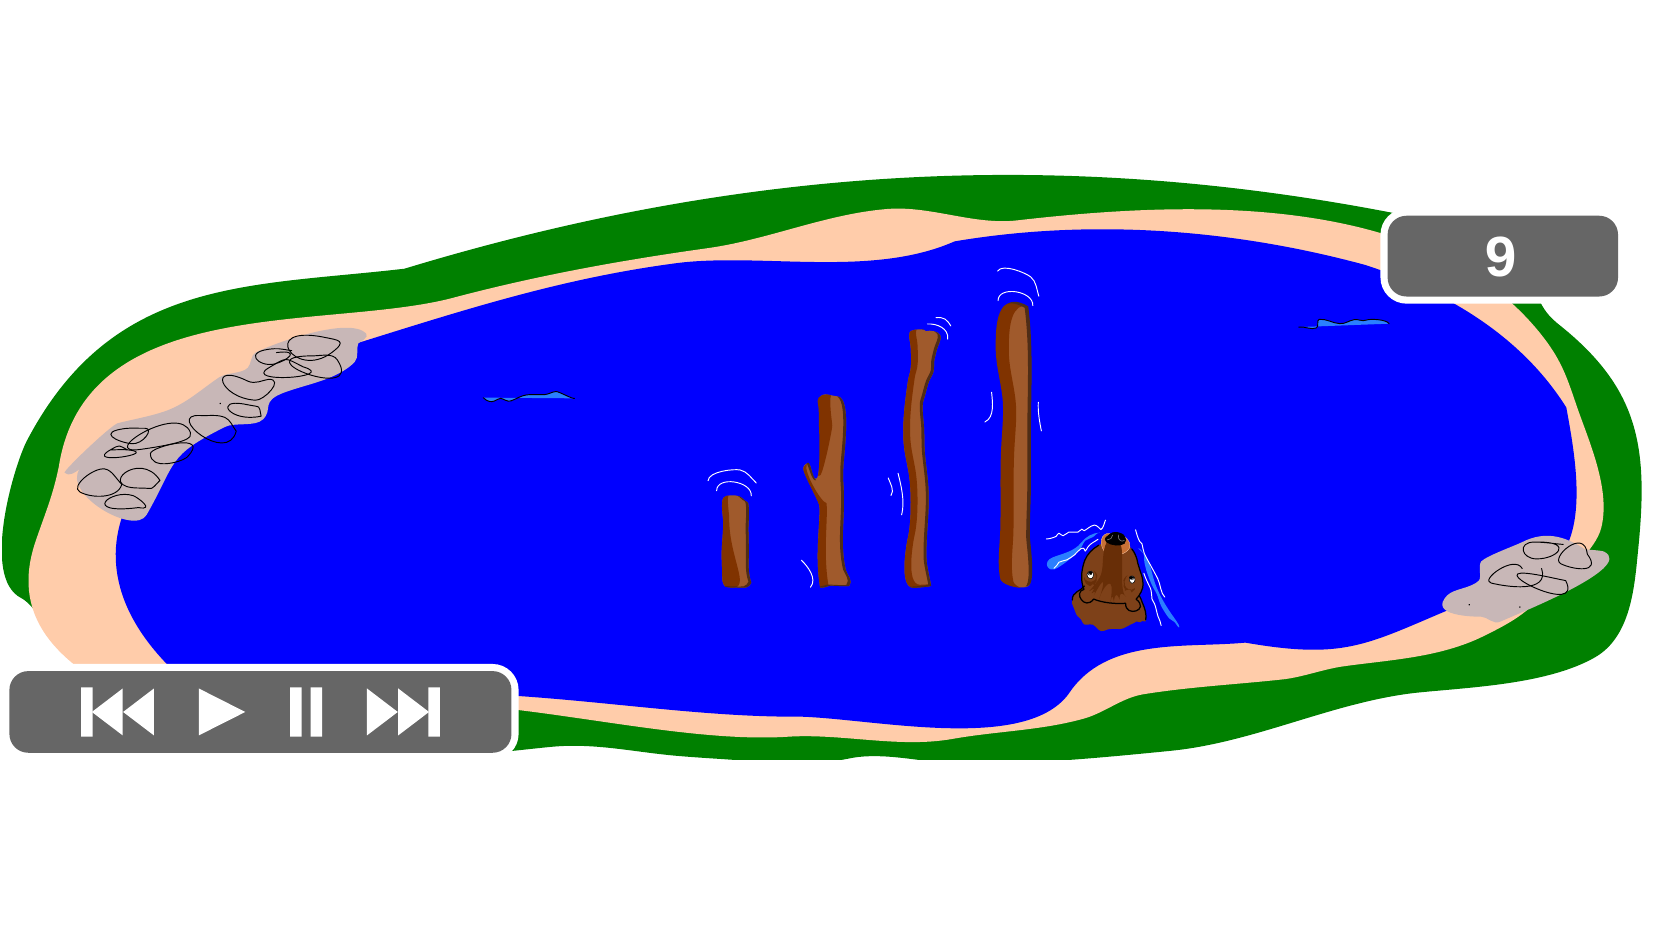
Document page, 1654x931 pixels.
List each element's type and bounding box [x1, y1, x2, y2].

picture [2, 174, 1654, 760]
